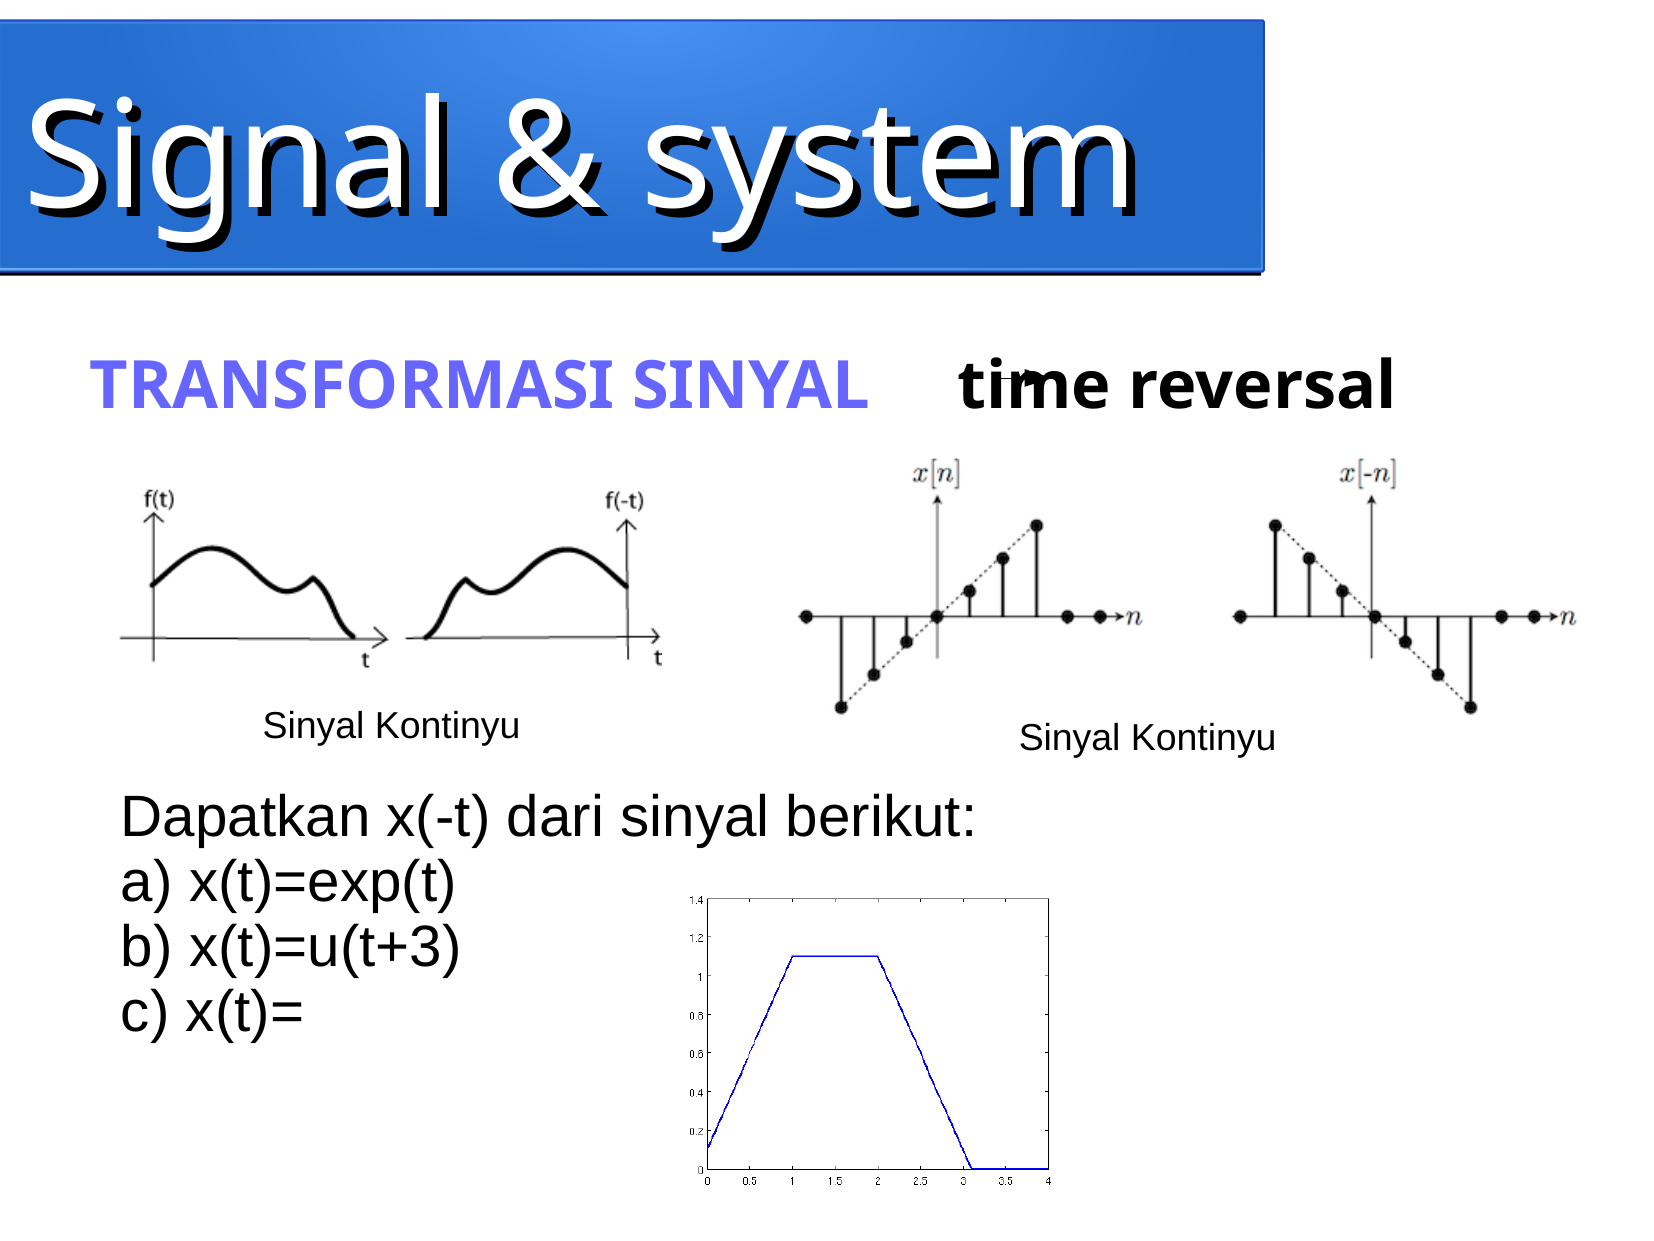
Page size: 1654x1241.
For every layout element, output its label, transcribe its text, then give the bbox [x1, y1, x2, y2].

picture [792, 448, 1595, 721]
title Signal & system [23, 0, 1323, 325]
text_box Sinyal Kontinyu [248, 696, 556, 754]
picture [119, 487, 662, 674]
text_box Sinyal Kontinyu [1003, 708, 1312, 766]
text_box Dapatkan x(-t) dari sinyal berikut: x(t)=exp(t) x(t)=u(t+3) x(t)= [106, 776, 994, 1052]
picture [649, 873, 1090, 1205]
text_box TRANSFORMASI SINYAL time reversal [75, 330, 1607, 423]
